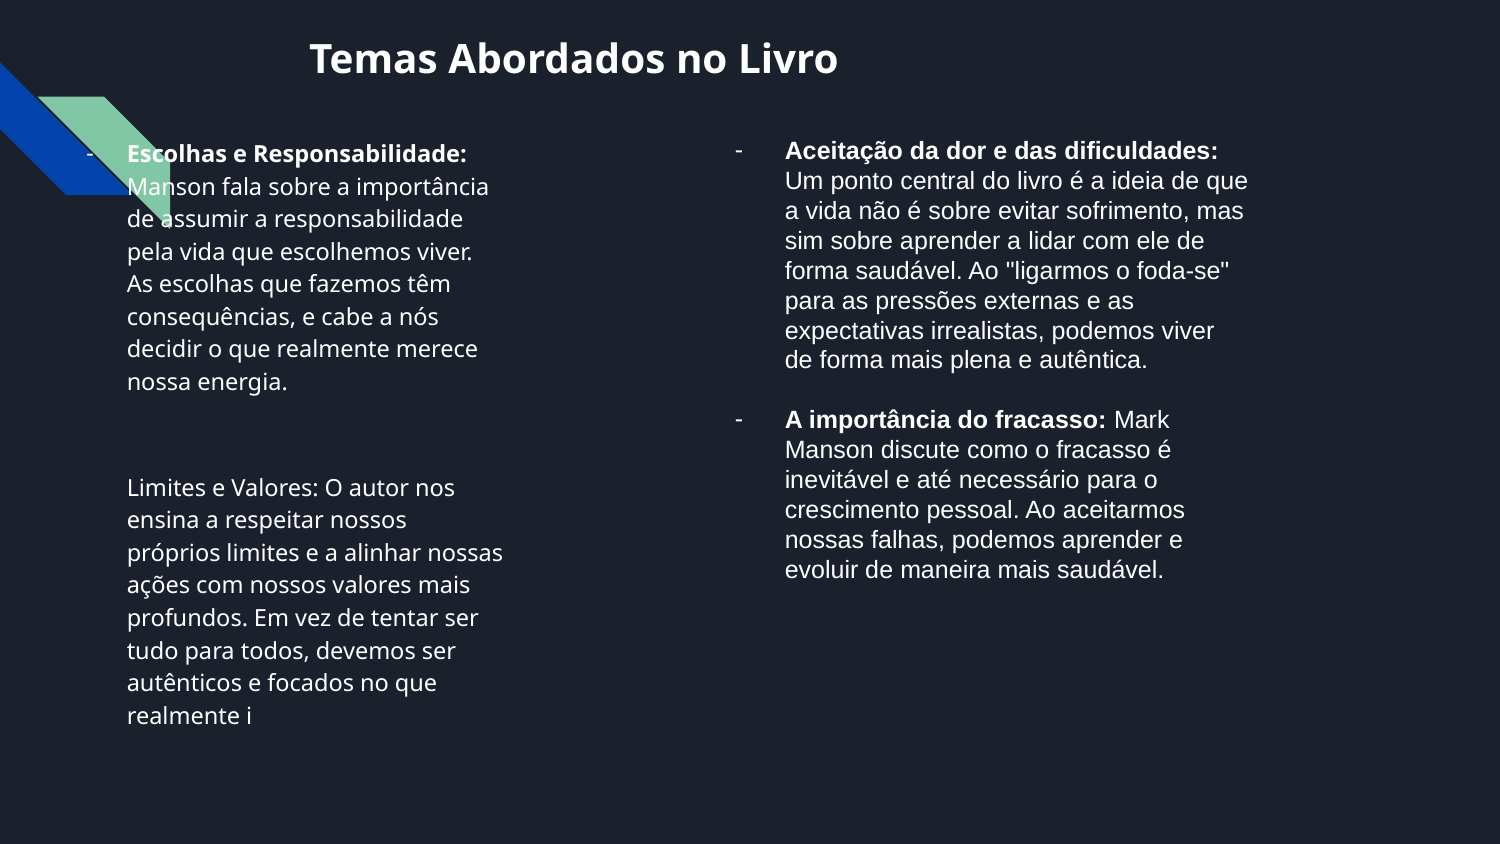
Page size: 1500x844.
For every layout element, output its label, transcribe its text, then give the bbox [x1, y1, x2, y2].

title Temas Abordados no Livro [51, 18, 1276, 98]
list Escolhas e Responsabilidade: Manson fala sobre a importância de assumir a responsabilidade pela vida que escolhemos viver. As escolhas que fazemos têm consequências, e cabe a nós decidir o que realmente merece nossa energia. Limites e Valores: O autor nos ensina a respeitar nossos próprios limites e a alinhar nossas ações com nossos valores mais profundos. Em vez de tentar ser tudo para todos, devemos ser autênticos e focados no que realmente importa. [51, 119, 519, 771]
text_box Aceitação da dor e das dificuldades: Um ponto central do livro é a ideia de que a vida não é sobre evitar sofrimento, mas sim sobre aprender a lidar com ele de forma saudável. Ao "ligarmos o foda-se" para as pressões externas e as expectativas irrealistas, podemos viver de forma mais plena e autêntica. A importância do fracasso: Mark Manson discute como o fracasso é inevitável e até necessário para o crescimento pessoal. Ao aceitarmos nossas falhas, podemos aprender e evoluir de maneira mais saudável. [694, 119, 1265, 599]
